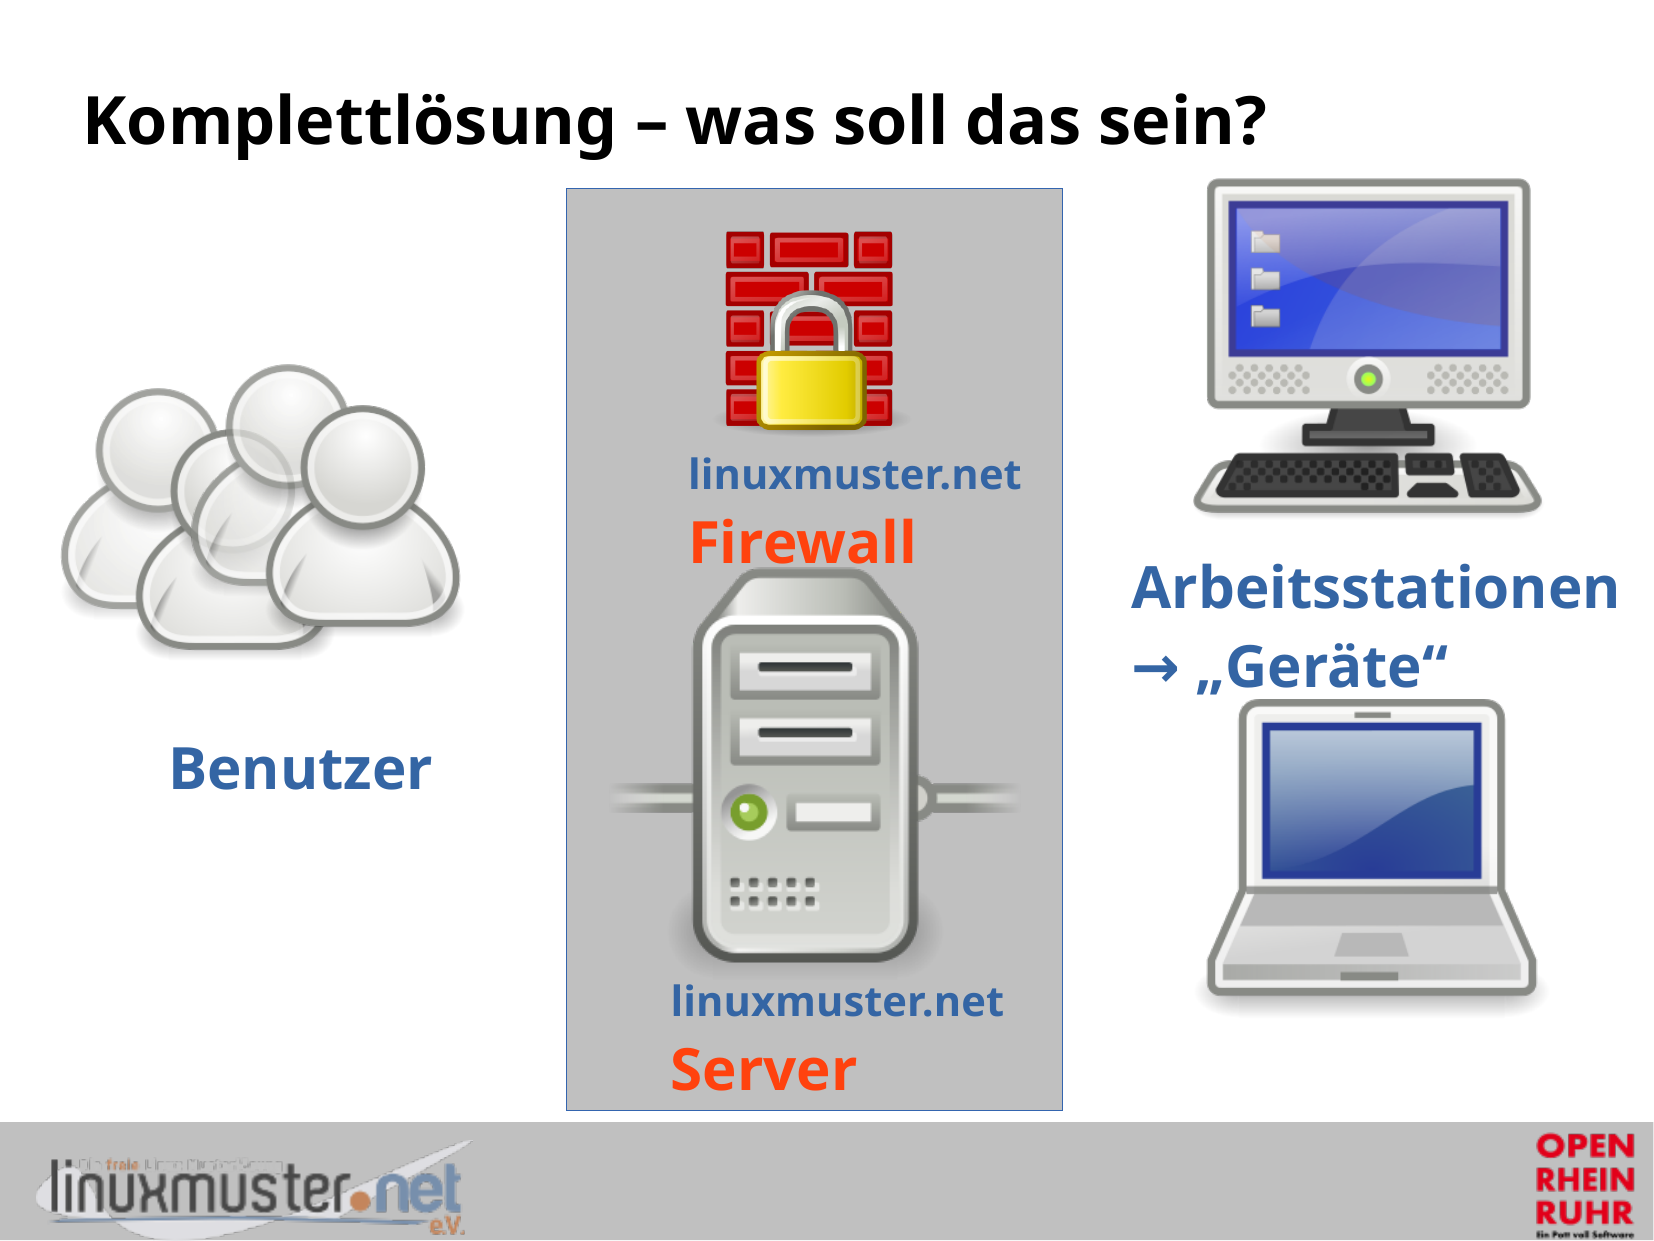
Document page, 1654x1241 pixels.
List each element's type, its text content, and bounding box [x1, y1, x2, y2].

picture [590, 550, 1040, 1000]
text_box [566, 188, 1063, 1111]
text_box linuxmuster.net Firewall [673, 437, 1016, 565]
picture [1184, 668, 1560, 1043]
picture [686, 213, 922, 437]
text_box linuxmuster.net Server [655, 963, 999, 1092]
picture [35, 330, 497, 686]
picture [36, 1140, 473, 1241]
title Komplettlösung – was soll das sein? [82, 49, 1571, 189]
picture [1535, 1131, 1636, 1241]
text_box Benutzer [153, 720, 438, 802]
text_box Arbeitsstationen → „Geräte“ [1116, 538, 1619, 686]
picture [1192, 164, 1545, 520]
